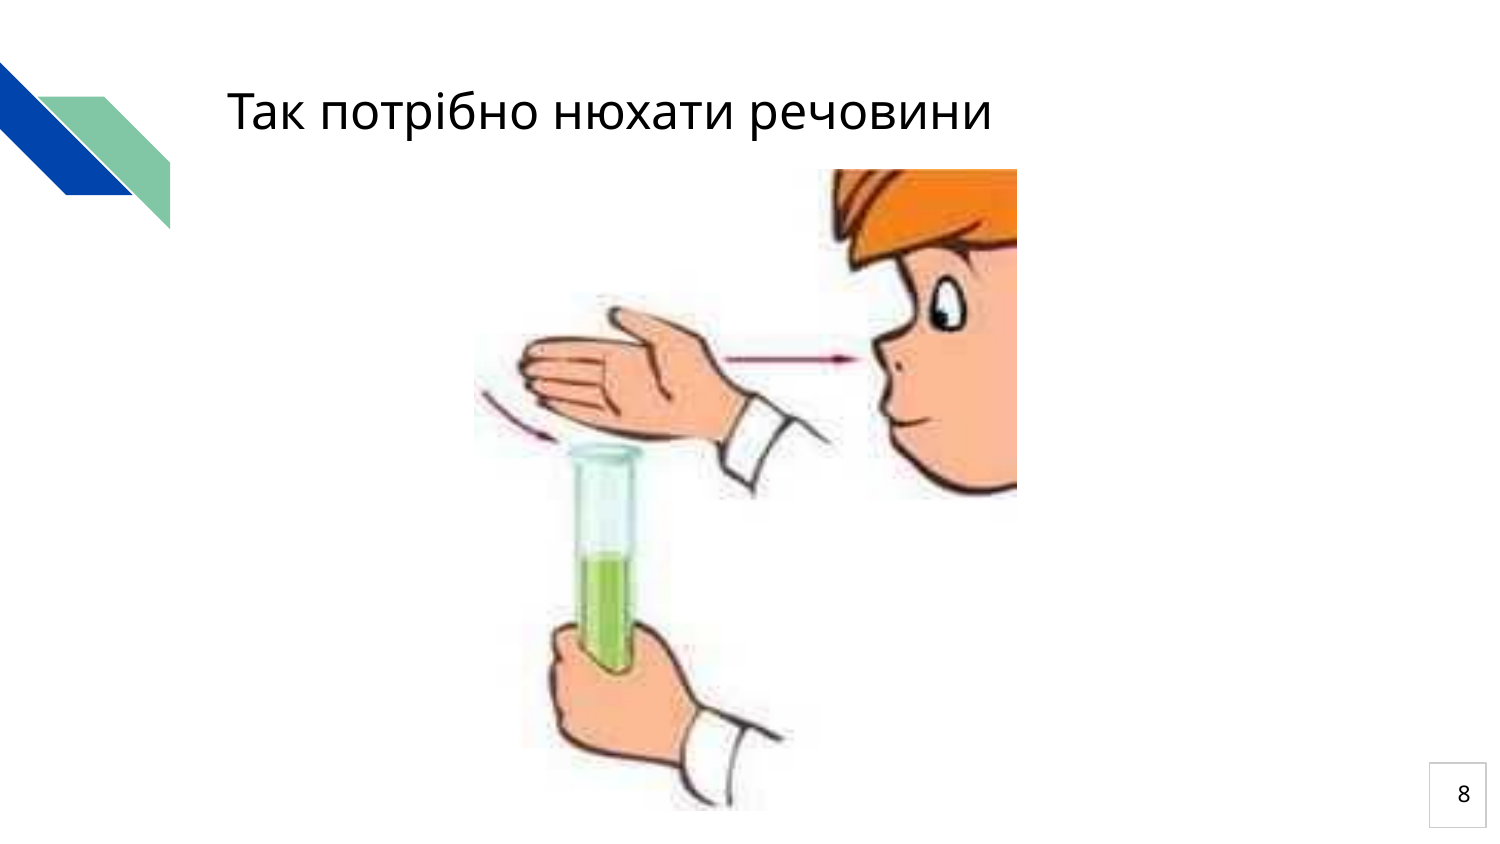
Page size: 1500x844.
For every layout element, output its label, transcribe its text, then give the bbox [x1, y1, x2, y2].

picture [474, 169, 1017, 811]
title Так потрібно нюхати речовини [212, 64, 1368, 215]
slide_number <number> [1429, 762, 1486, 828]
